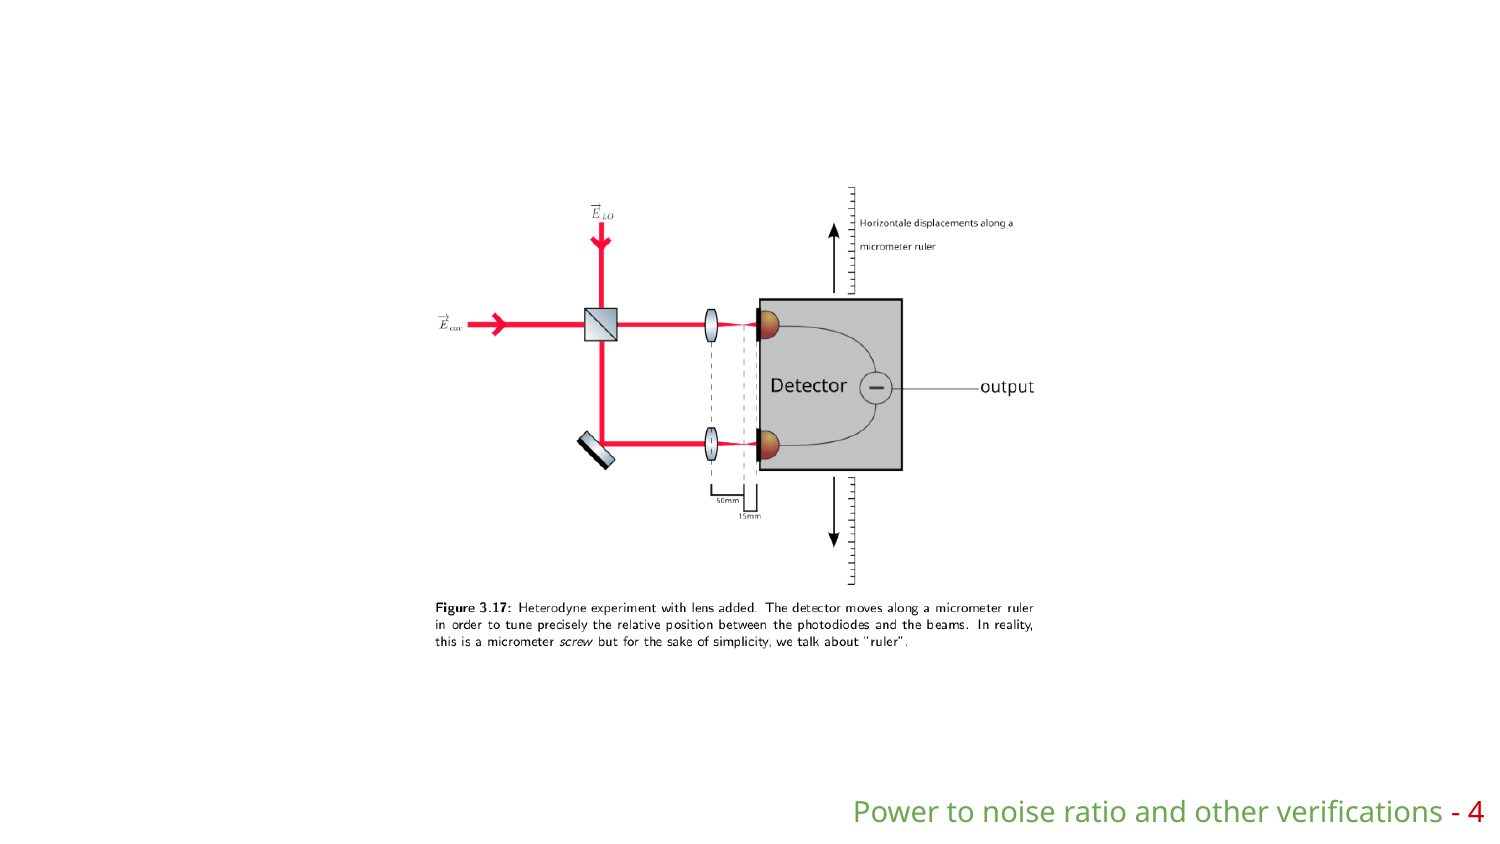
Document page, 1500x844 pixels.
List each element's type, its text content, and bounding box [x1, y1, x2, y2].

text_box Power to noise ratio and other verifications - 4 [344, 778, 1500, 844]
picture [417, 167, 1083, 668]
